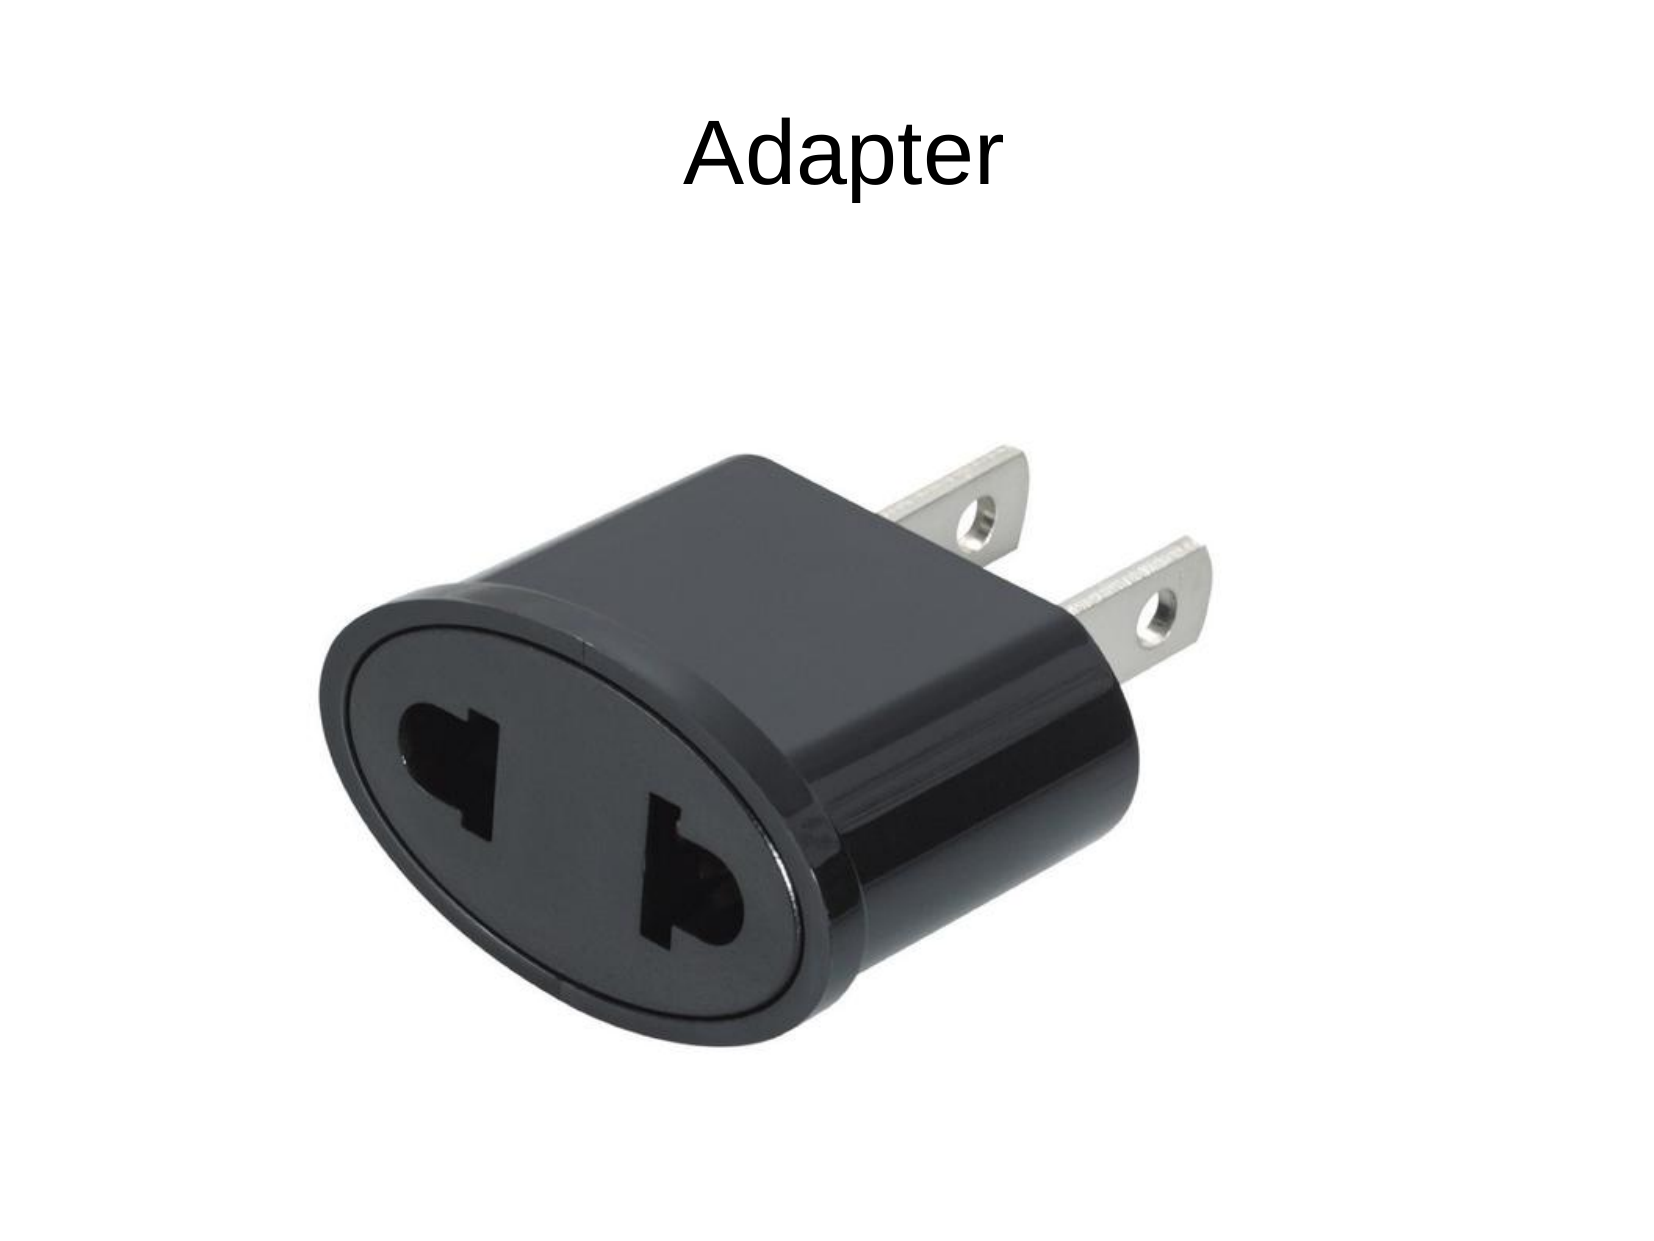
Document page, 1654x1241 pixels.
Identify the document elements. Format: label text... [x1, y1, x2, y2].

title Adapter [82, 49, 1571, 257]
picture [295, 278, 1234, 1217]
